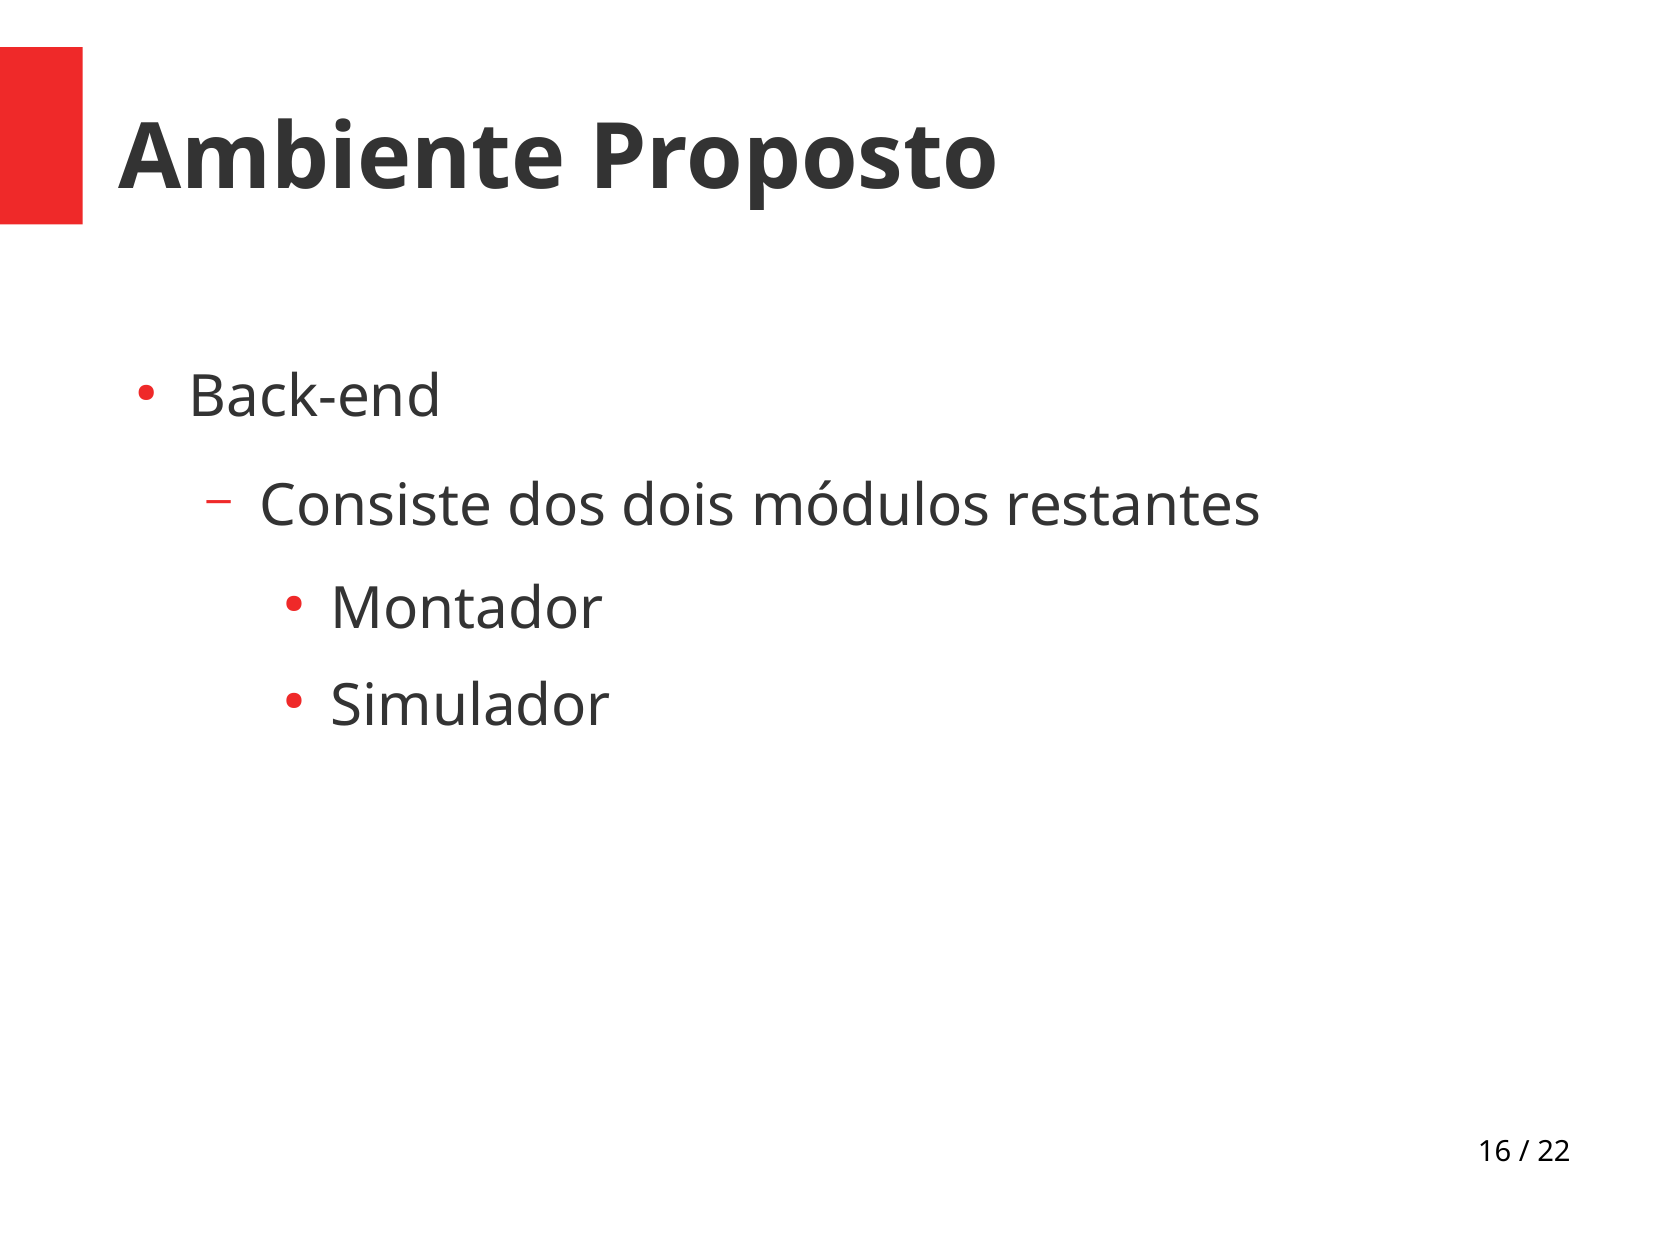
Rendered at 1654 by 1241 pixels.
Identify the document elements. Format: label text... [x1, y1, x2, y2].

list Back-end Consiste dos dois módulos restantes Montador Simulador [118, 354, 1536, 1074]
title Ambiente Proposto [118, 49, 1571, 257]
